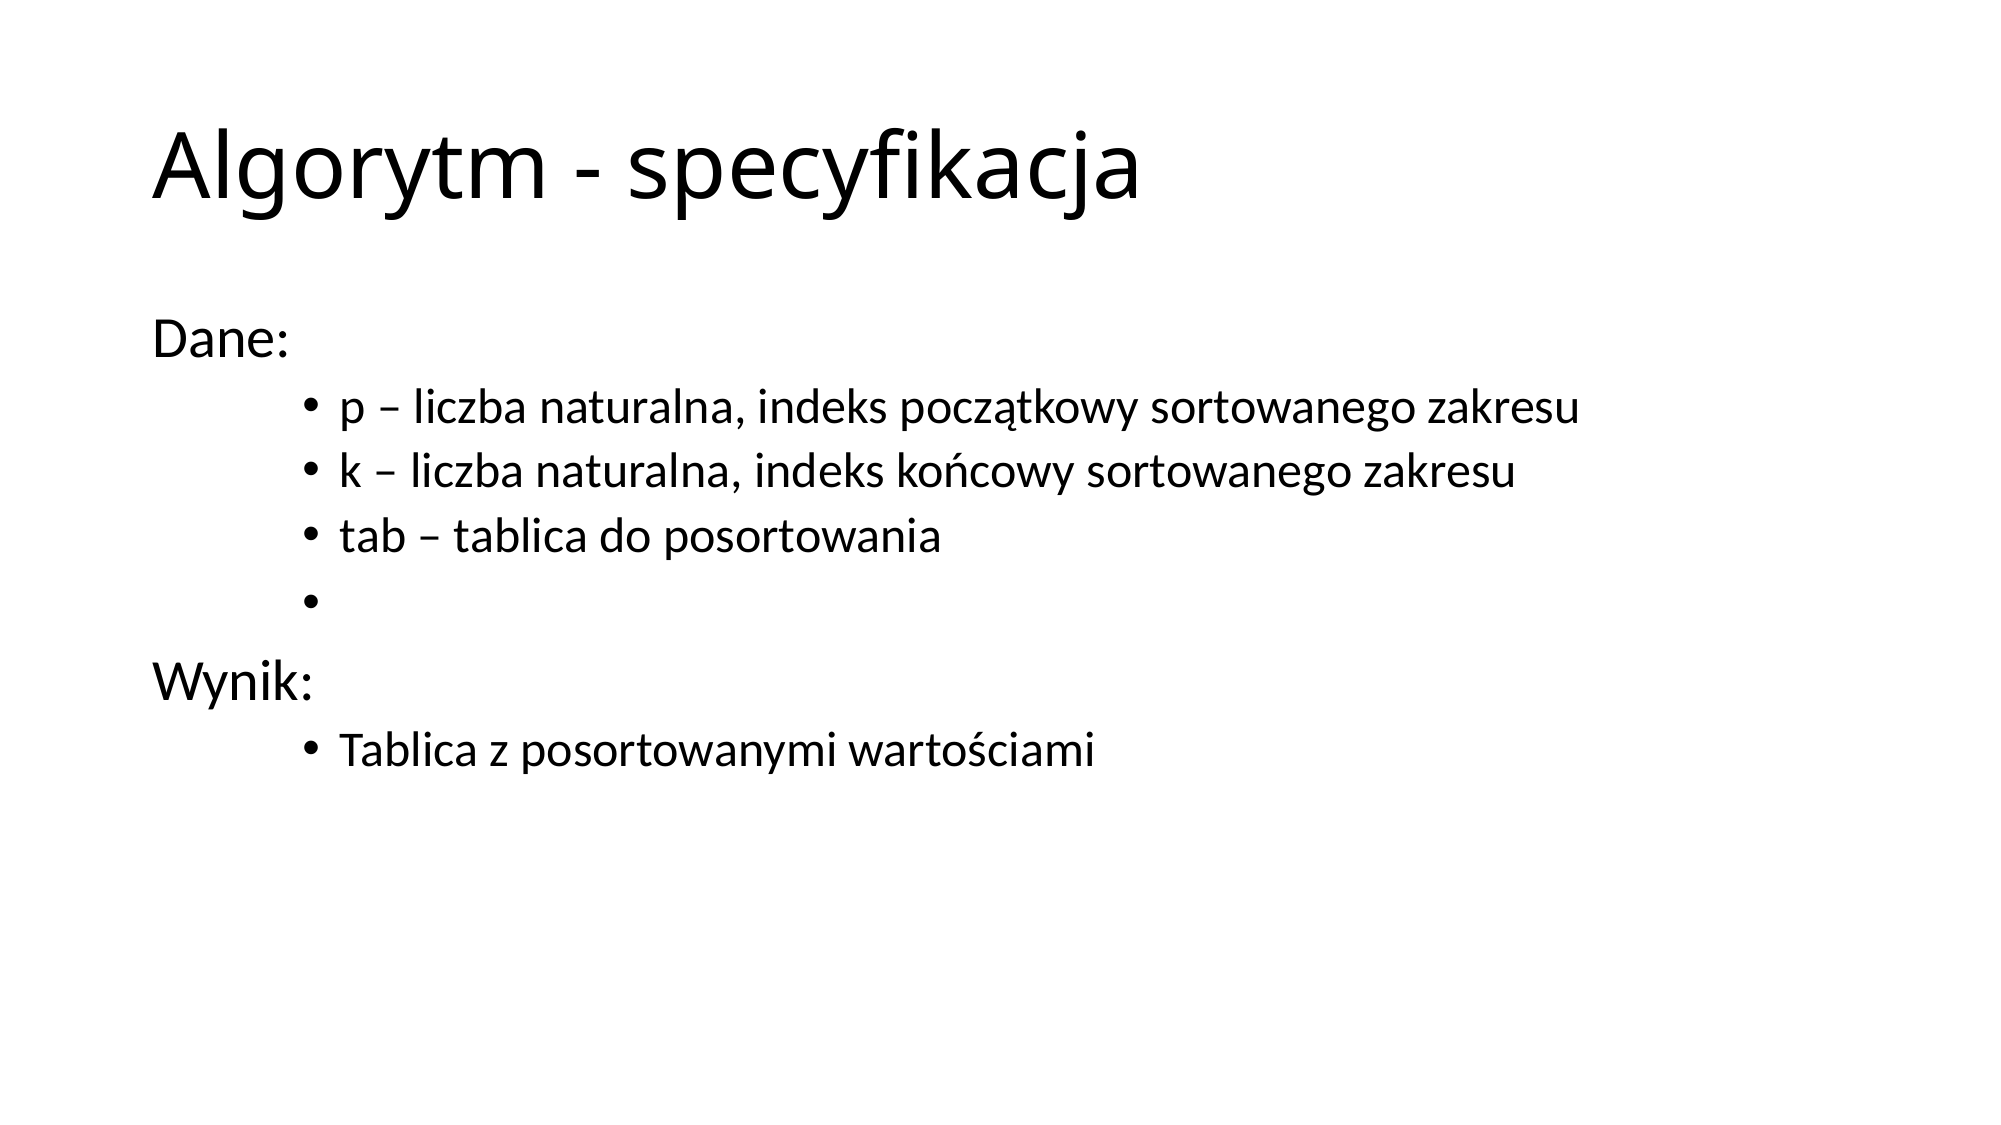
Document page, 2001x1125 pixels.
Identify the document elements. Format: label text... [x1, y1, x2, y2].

list Dane: p – liczba naturalna, indeks początkowy sortowanego zakresu k – liczba naturalna, indeks końcowy sortowanego zakresu tab – tablica do posortowania Wynik: Tablica z posortowanymi wartościami [137, 299, 1863, 1014]
title Algorytm - specyfikacja [137, 59, 1863, 278]
